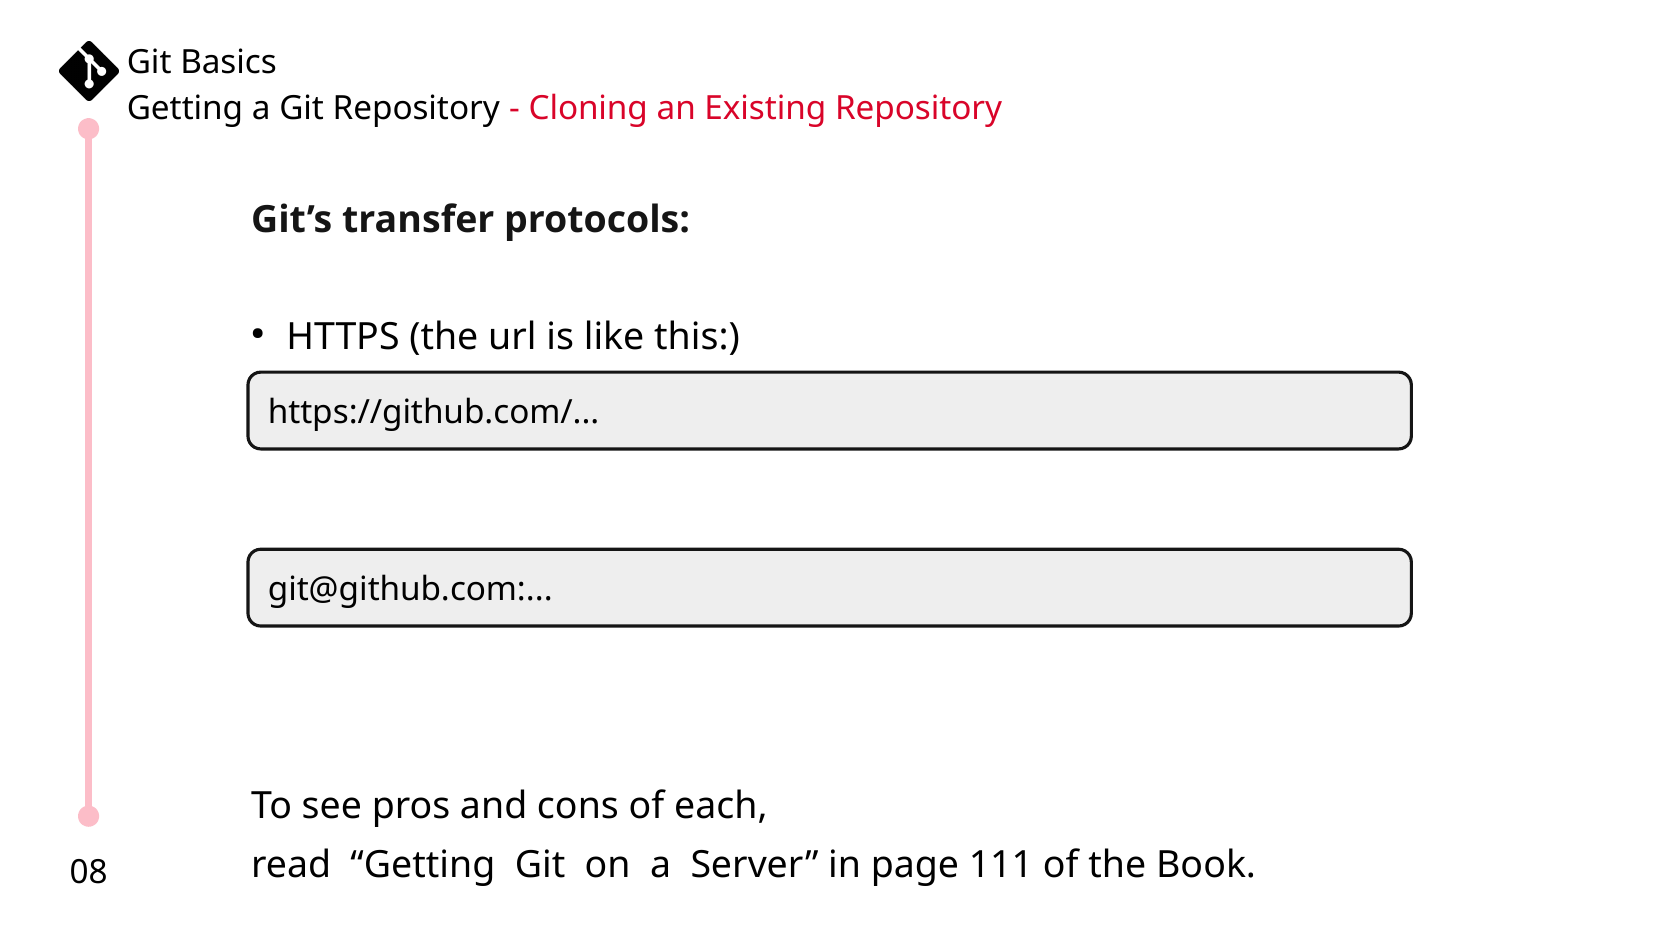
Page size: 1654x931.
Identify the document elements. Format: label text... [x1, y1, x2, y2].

text_box 08 [47, 840, 130, 889]
picture [59, 41, 119, 101]
text_box Git Basics Getting a Git Repository - Cloning an Existing Repository [112, 31, 1506, 113]
text_box https://github.com/... [247, 372, 1412, 449]
text_box Git’s transfer protocols: HTTPS (the url is like this:) SSH (the url is like this:) To see pros and cons of each, read “Getting Git on a Server” in page 111 of the Book. [236, 177, 1418, 772]
text_box git@github.com:... [247, 549, 1412, 627]
